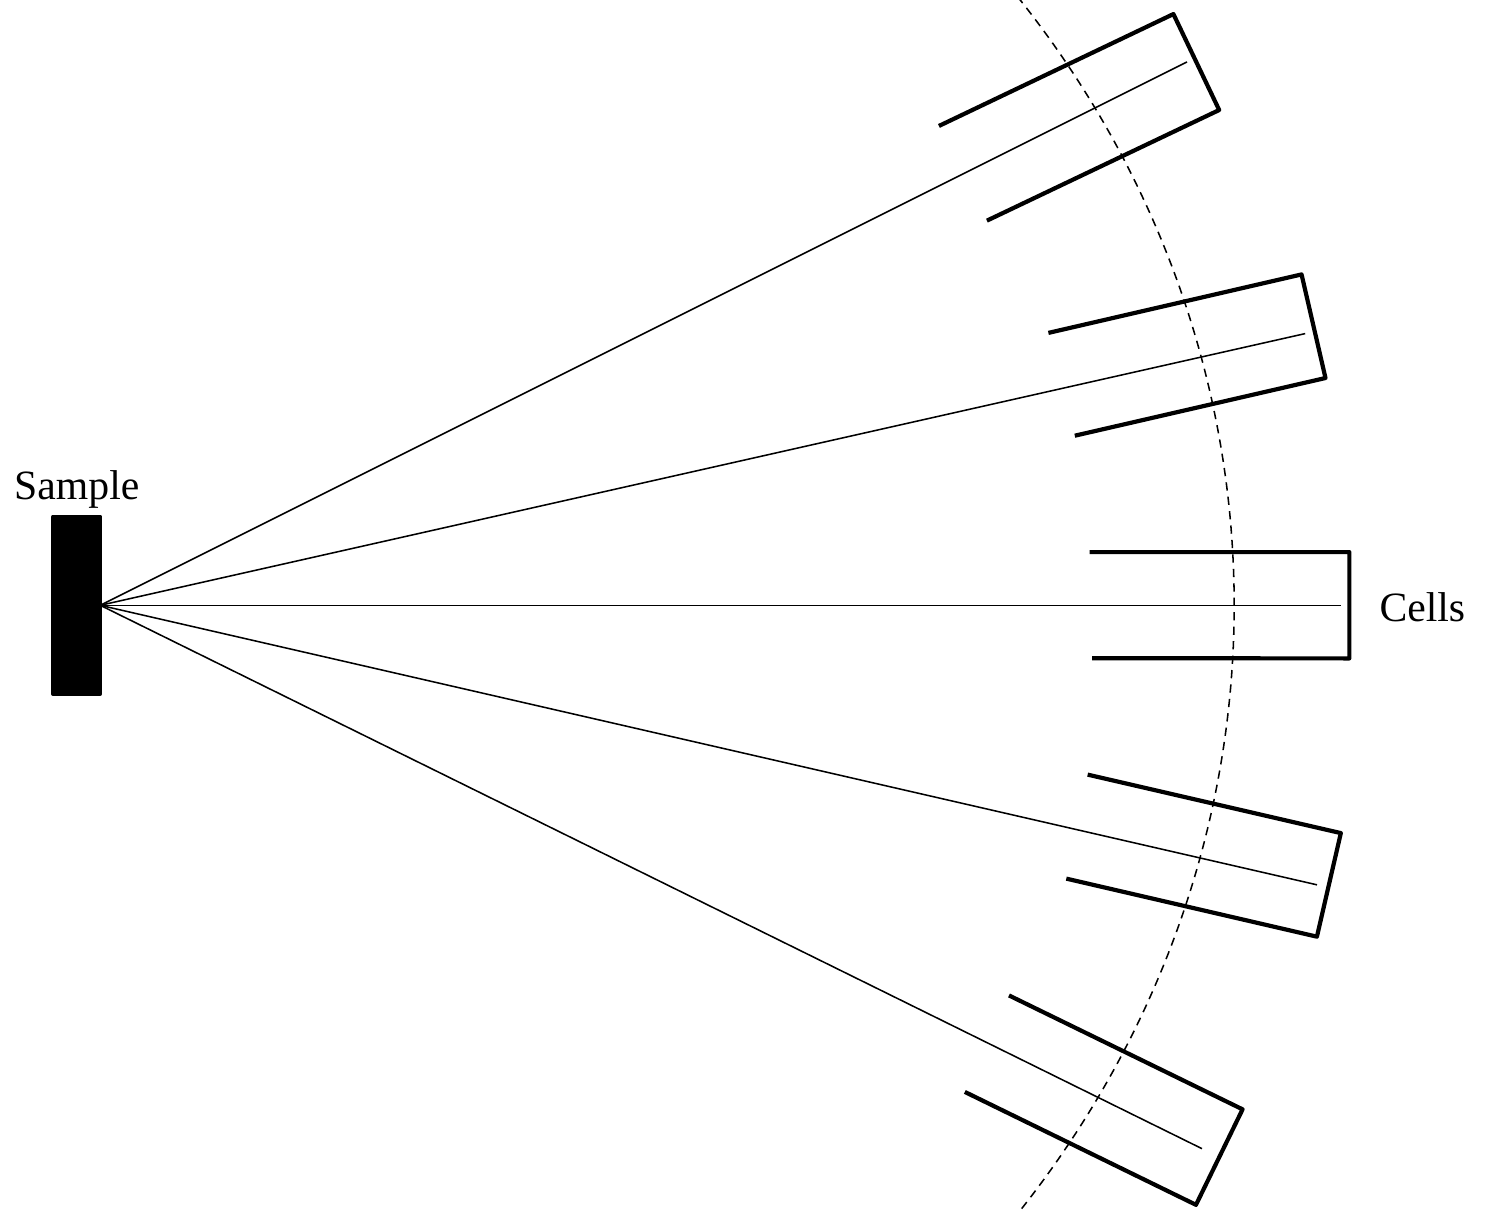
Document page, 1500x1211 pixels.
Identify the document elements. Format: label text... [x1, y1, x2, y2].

text_box Cells [1364, 572, 1480, 638]
text_box [53, 516, 101, 694]
text_box Sample [0, 450, 155, 516]
